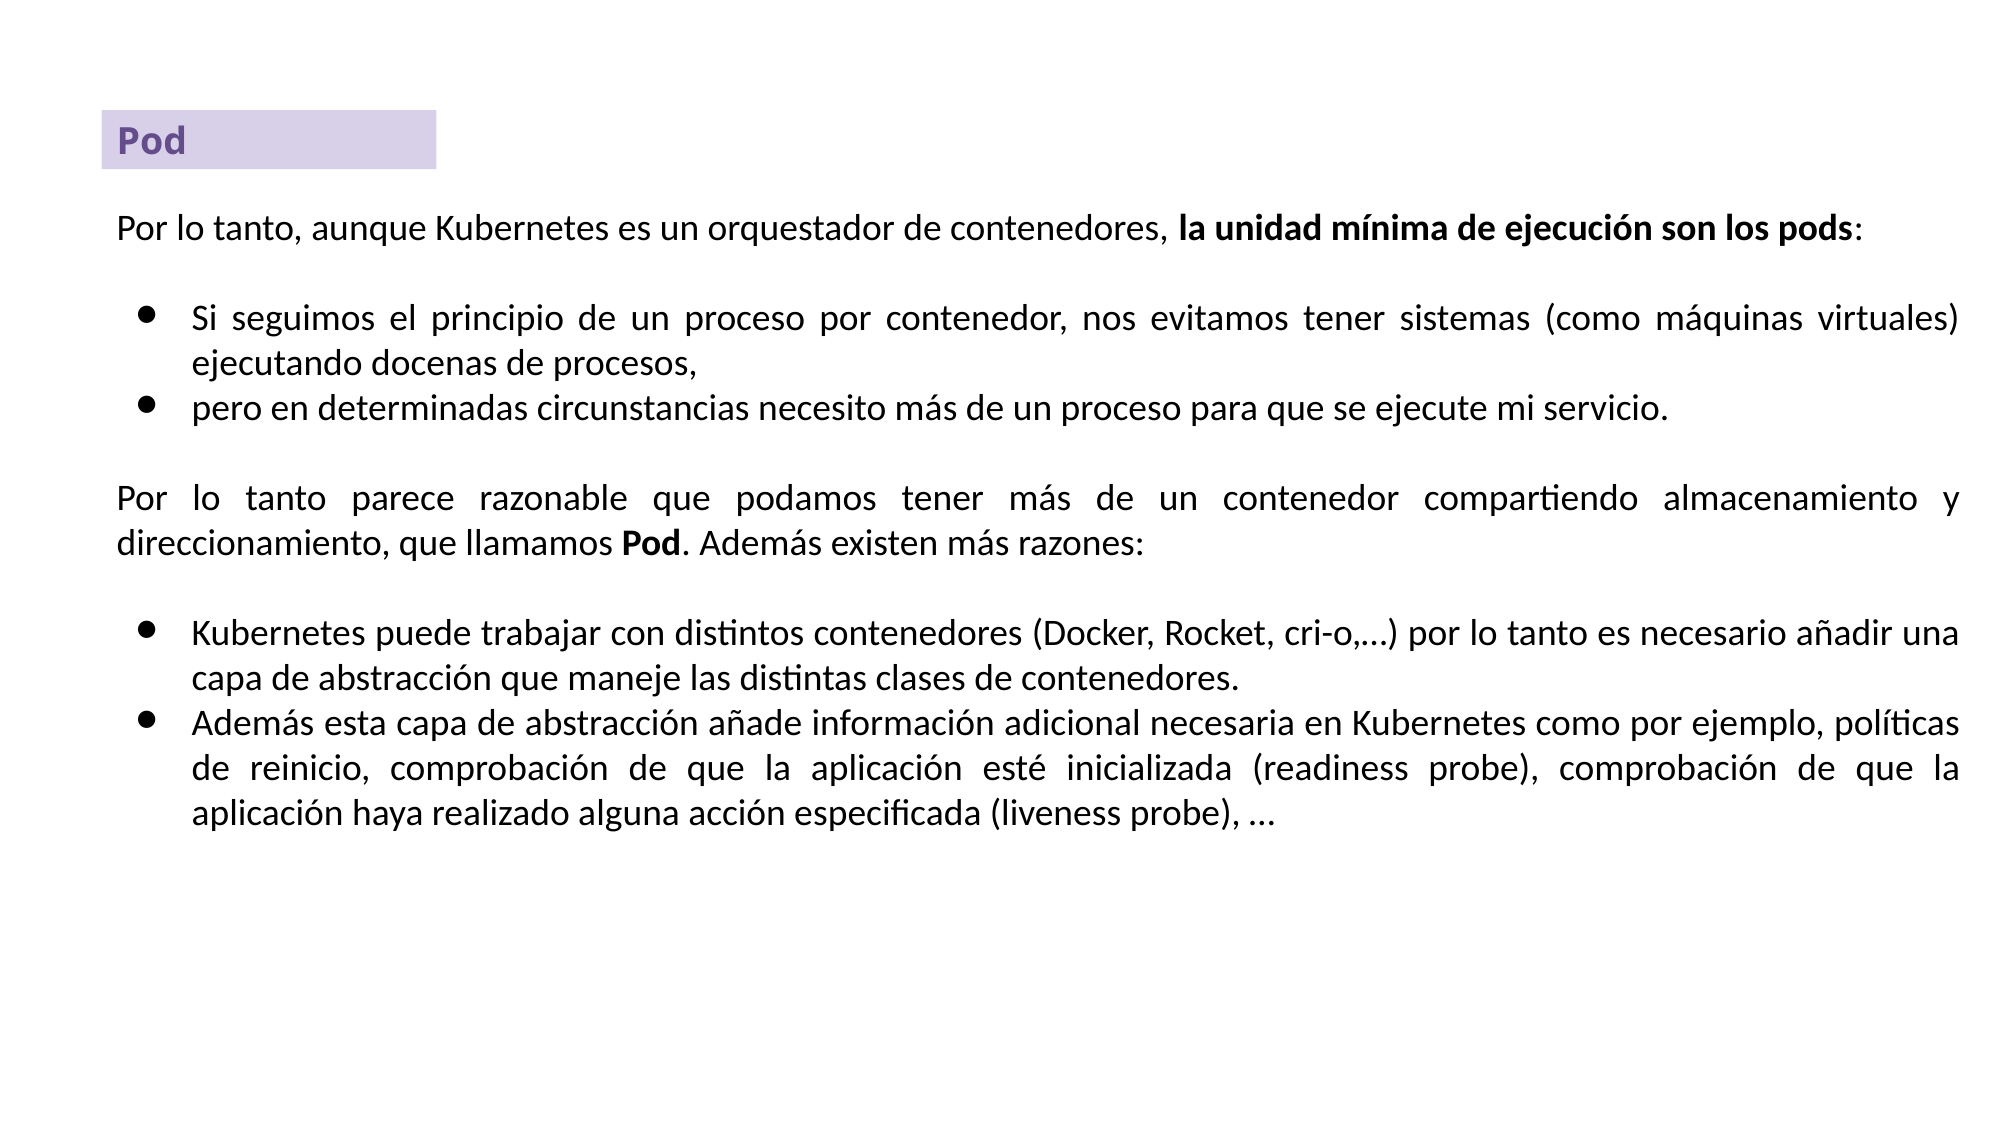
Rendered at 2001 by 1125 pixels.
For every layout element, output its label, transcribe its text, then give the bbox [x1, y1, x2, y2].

text_box Por lo tanto, aunque Kubernetes es un orquestador de contenedores, la unidad mínima de ejecución son los pods: Si seguimos el principio de un proceso por contenedor, nos evitamos tener sistemas (como máquinas virtuales) ejecutando docenas de procesos, pero en determinadas circunstancias necesito más de un proceso para que se ejecute mi servicio. Por lo tanto parece razonable que podamos tener más de un contenedor compartiendo almacenamiento y direccionamiento, que llamamos Pod. Además existen más razones: Kubernetes puede trabajar con distintos contenedores (Docker, Rocket, cri-o,…) por lo tanto es necesario añadir una capa de abstracción que maneje las distintas clases de contenedores. Además esta capa de abstracción añade información adicional necesaria en Kubernetes como por ejemplo, políticas de reinicio, comprobación de que la aplicación esté inicializada (readiness probe), comprobación de que la aplicación haya realizado alguna acción especificada (liveness probe), … [101, 195, 1977, 408]
text_box Pod [101, 110, 437, 170]
